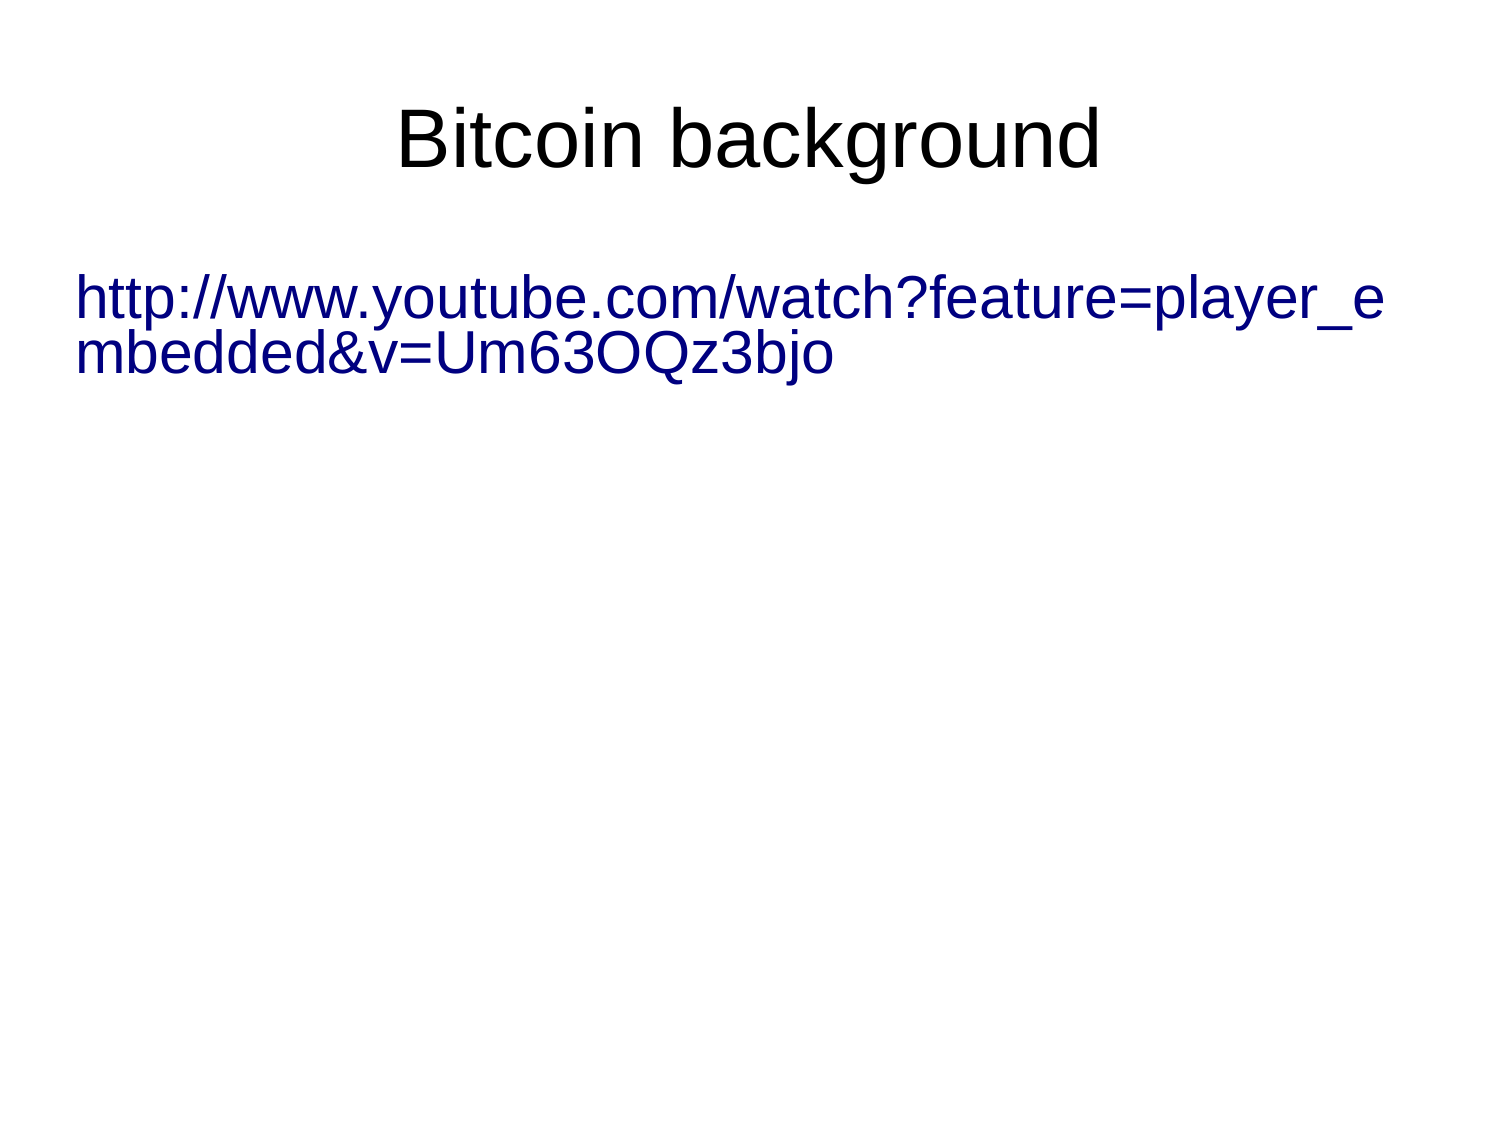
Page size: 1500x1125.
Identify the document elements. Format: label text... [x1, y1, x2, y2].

title Bitcoin background [75, 44, 1425, 233]
list http://www.youtube.com/watch?feature=player_embedded&v=Um63OQz3bjo [75, 263, 1425, 916]
